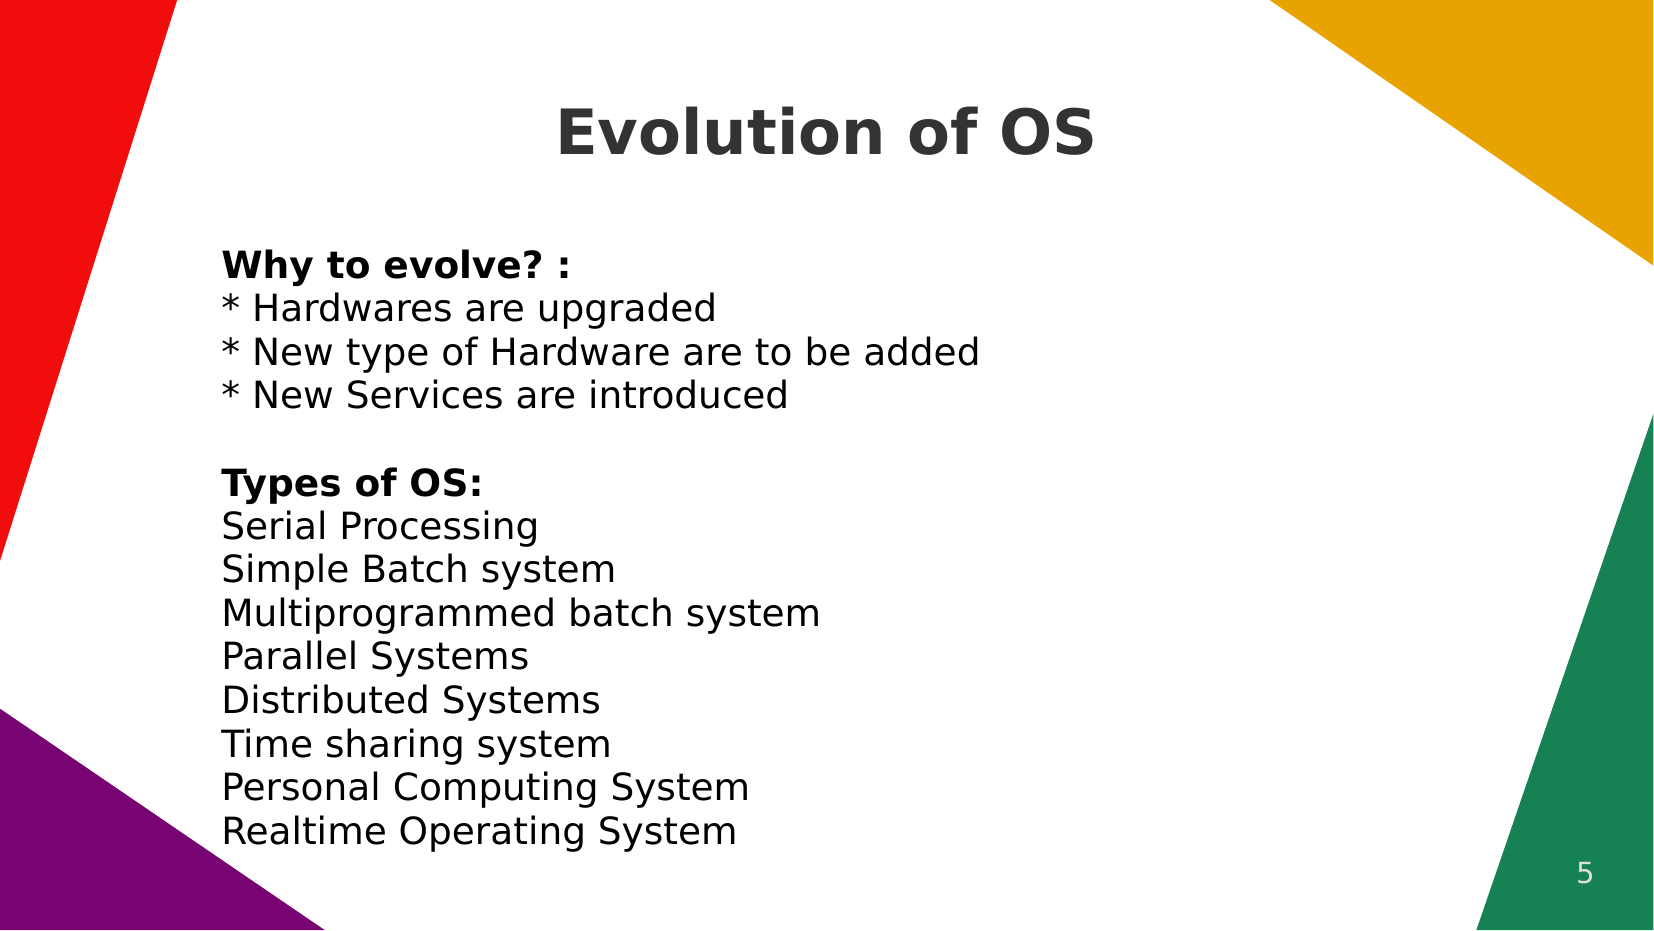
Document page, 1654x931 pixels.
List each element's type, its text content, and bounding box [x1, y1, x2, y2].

text_box Why to evolve? : * Hardwares are upgraded * New type of Hardware are to be added * New Services are introduced Types of OS: Serial Processing Simple Batch system Multiprogrammed batch system Parallel Systems Distributed Systems Time sharing system Personal Computing System Realtime Operating System [206, 236, 997, 904]
title Evolution of OS [118, 59, 1536, 207]
